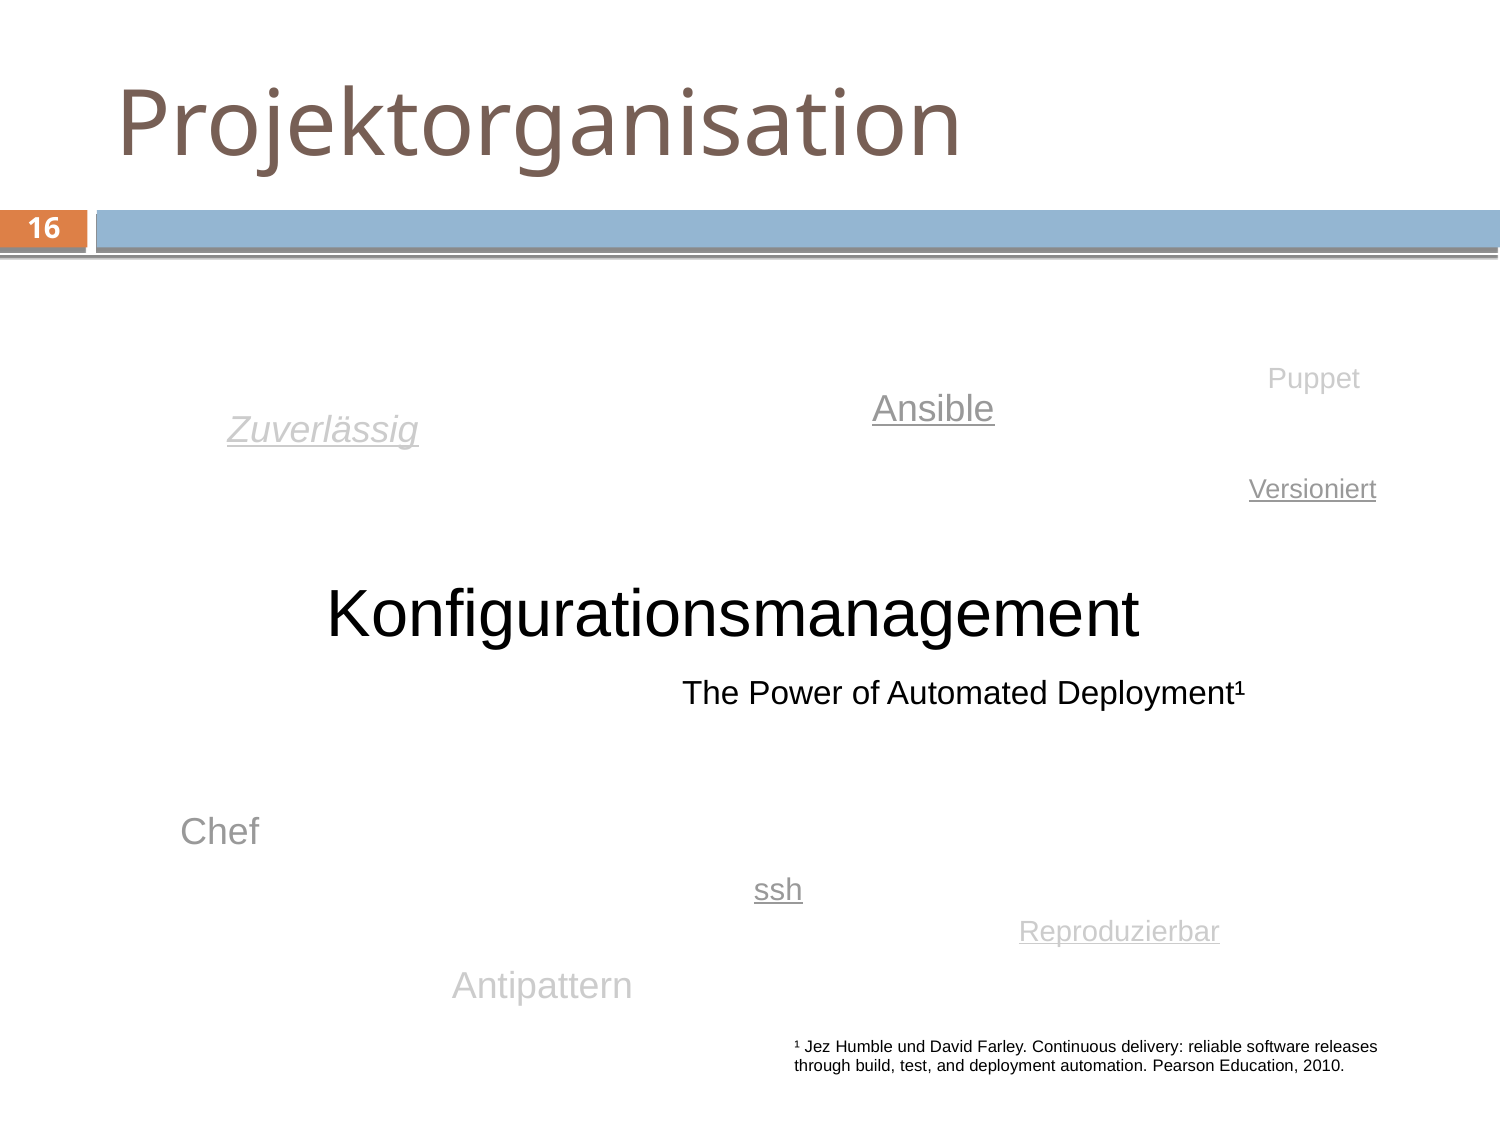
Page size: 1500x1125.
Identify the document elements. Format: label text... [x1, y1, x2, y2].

text_box The Power of Automated Deployment¹ [667, 667, 1372, 733]
title Projektorganisation [100, 37, 1438, 200]
text_box Ansible [857, 380, 1016, 438]
subtitle Konfigurationsmanagement [47, 274, 1385, 1028]
text_box Reproduzierbar [1003, 907, 1360, 965]
text_box Puppet [1253, 354, 1394, 402]
text_box ssh [739, 864, 898, 922]
text_box Zuverlässig [212, 401, 434, 459]
text_box ¹ Jez Humble und David Farley. Continuous delivery: reliable software releases through build, test, and deployment automation. Pearson Education, 2010. [779, 1029, 1394, 1083]
text_box Antipattern [437, 956, 648, 1014]
text_box Versioniert [1234, 466, 1393, 524]
text_box Chef [165, 803, 312, 860]
